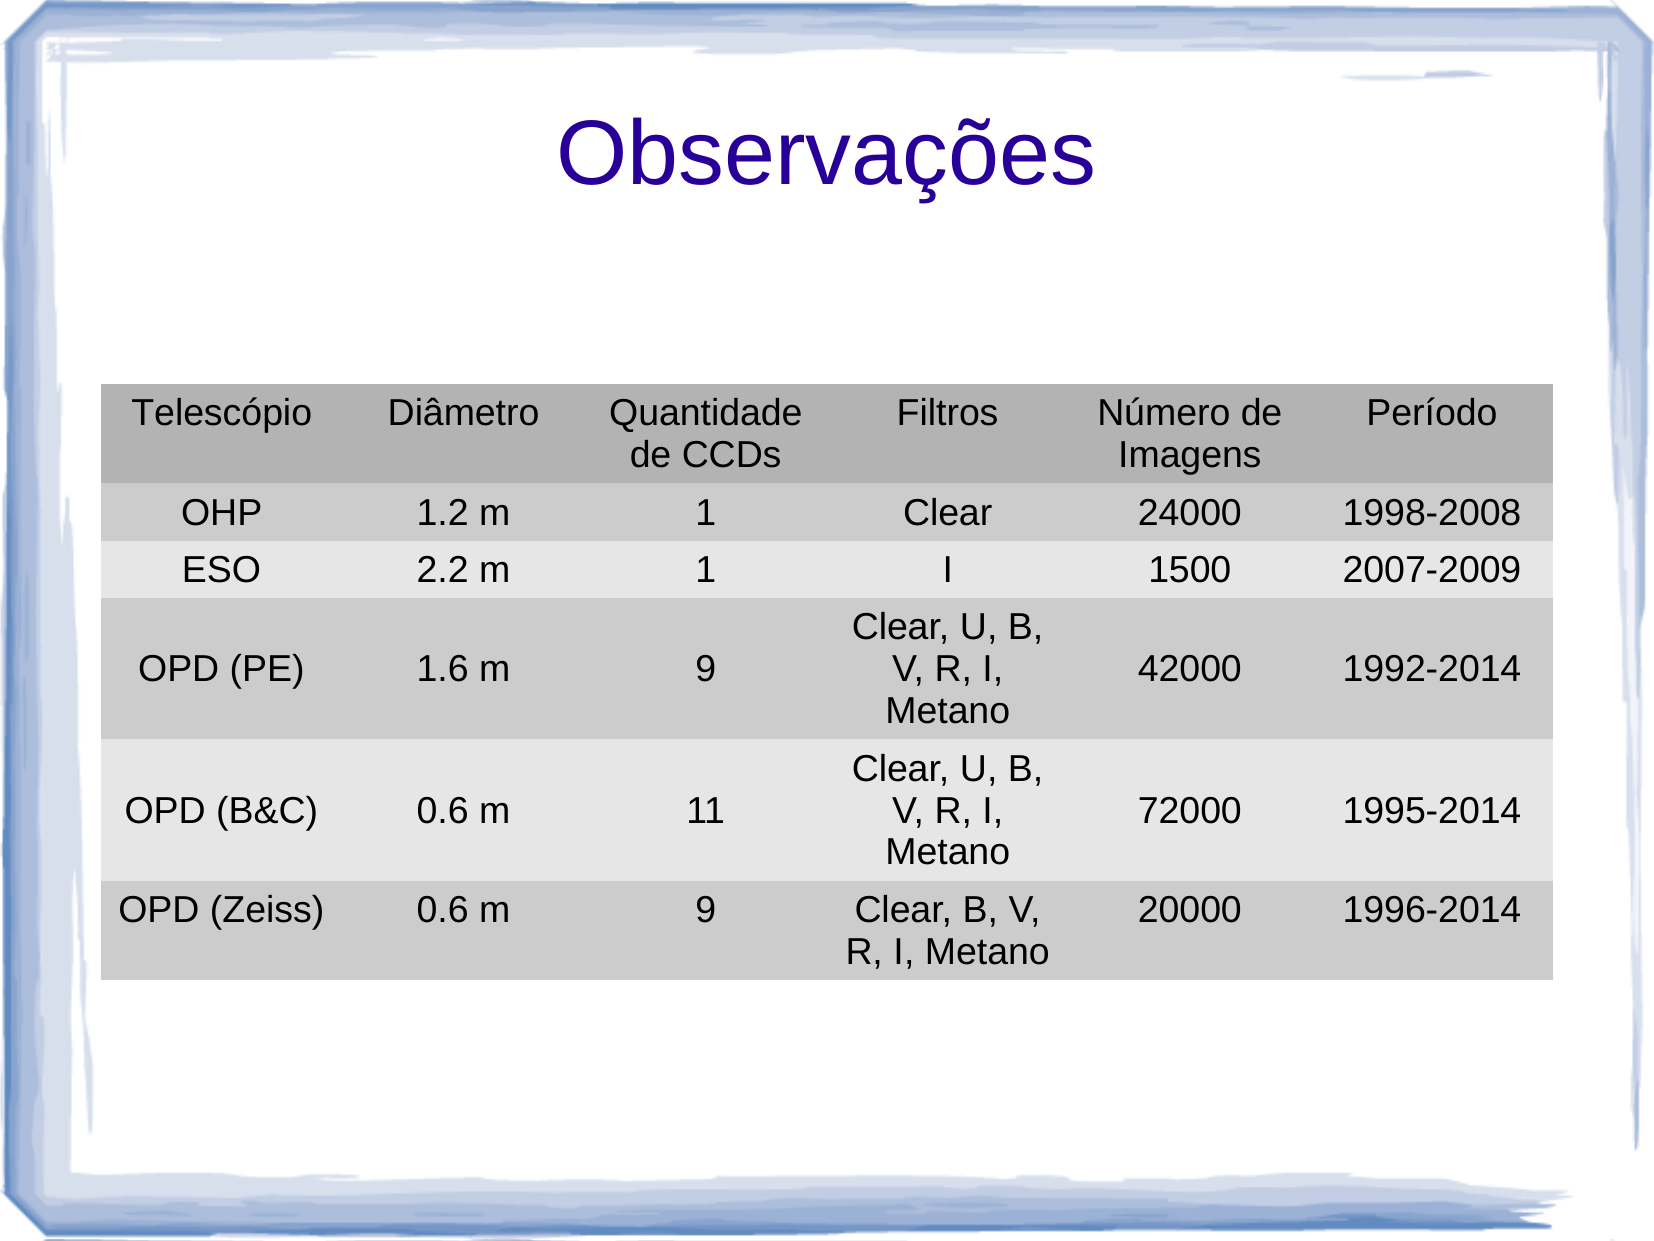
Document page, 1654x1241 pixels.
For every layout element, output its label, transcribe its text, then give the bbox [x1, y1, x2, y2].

table_cell 2007-2009 [1311, 541, 1553, 598]
table_cell 1 [585, 483, 827, 541]
table_cell Clear, B, V, R, I, Metano [827, 881, 1069, 980]
table_cell OPD (PE) [101, 598, 343, 739]
table_header Número de Imagens [1069, 384, 1311, 483]
table_cell Clear, U, B, V, R, I, Metano [827, 598, 1069, 739]
picture [0, 0, 1654, 1241]
table_cell 11 [585, 739, 827, 881]
table_cell 1.6 m [343, 598, 585, 739]
table_cell 9 [585, 598, 827, 739]
table_cell 9 [585, 881, 827, 980]
table_cell 2.2 m [343, 541, 585, 598]
table_cell 0.6 m [343, 881, 585, 980]
table_header Quantidade de CCDs [585, 384, 827, 483]
table_cell OPD (B&C) [101, 739, 343, 881]
table_header Período [1311, 384, 1553, 483]
table_header Diâmetro [343, 384, 585, 483]
table_cell Clear, U, B, V, R, I, Metano [827, 739, 1069, 881]
table_cell OHP [101, 483, 343, 541]
table_cell 1992-2014 [1311, 598, 1553, 739]
table_cell 42000 [1069, 598, 1311, 739]
table_cell 1998-2008 [1311, 483, 1553, 541]
table_cell 1 [585, 541, 827, 598]
table_header Telescópio [101, 384, 343, 483]
title Observações [82, 49, 1571, 257]
table_cell 72000 [1069, 739, 1311, 881]
table_cell OPD (Zeiss) [101, 881, 343, 980]
table_cell Clear [827, 483, 1069, 541]
table_cell 0.6 m [343, 739, 585, 881]
table_cell 1.2 m [343, 483, 585, 541]
table_cell 20000 [1069, 881, 1311, 980]
table_cell 24000 [1069, 483, 1311, 541]
table_cell 1996-2014 [1311, 881, 1553, 980]
table_cell ESO [101, 541, 343, 598]
table_cell 1995-2014 [1311, 739, 1553, 881]
table_cell 1500 [1069, 541, 1311, 598]
table_cell I [827, 541, 1069, 598]
table_header Filtros [827, 384, 1069, 483]
